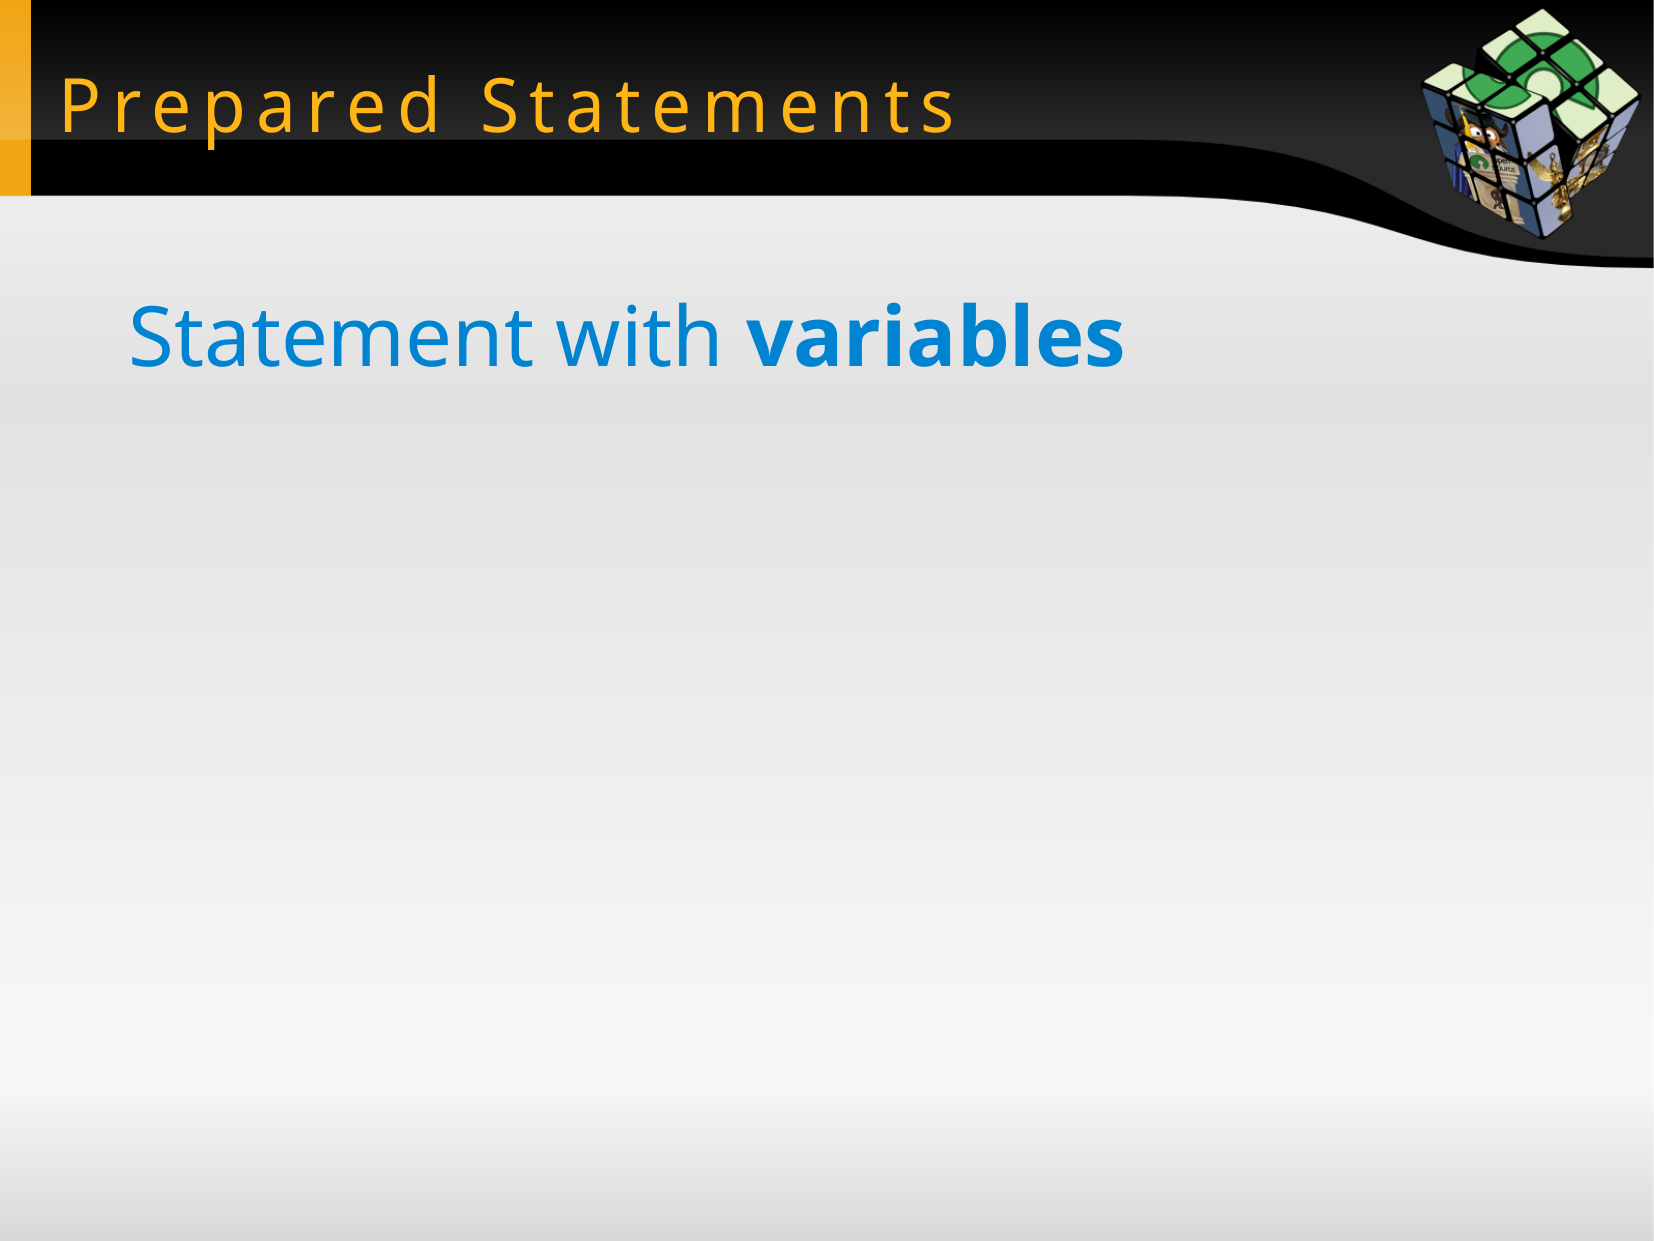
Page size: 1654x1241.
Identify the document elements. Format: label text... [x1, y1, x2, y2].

title Prepared Statements [59, 29, 1270, 178]
text_box Statement with variables [112, 268, 1113, 380]
picture [0, 0, 1654, 1241]
